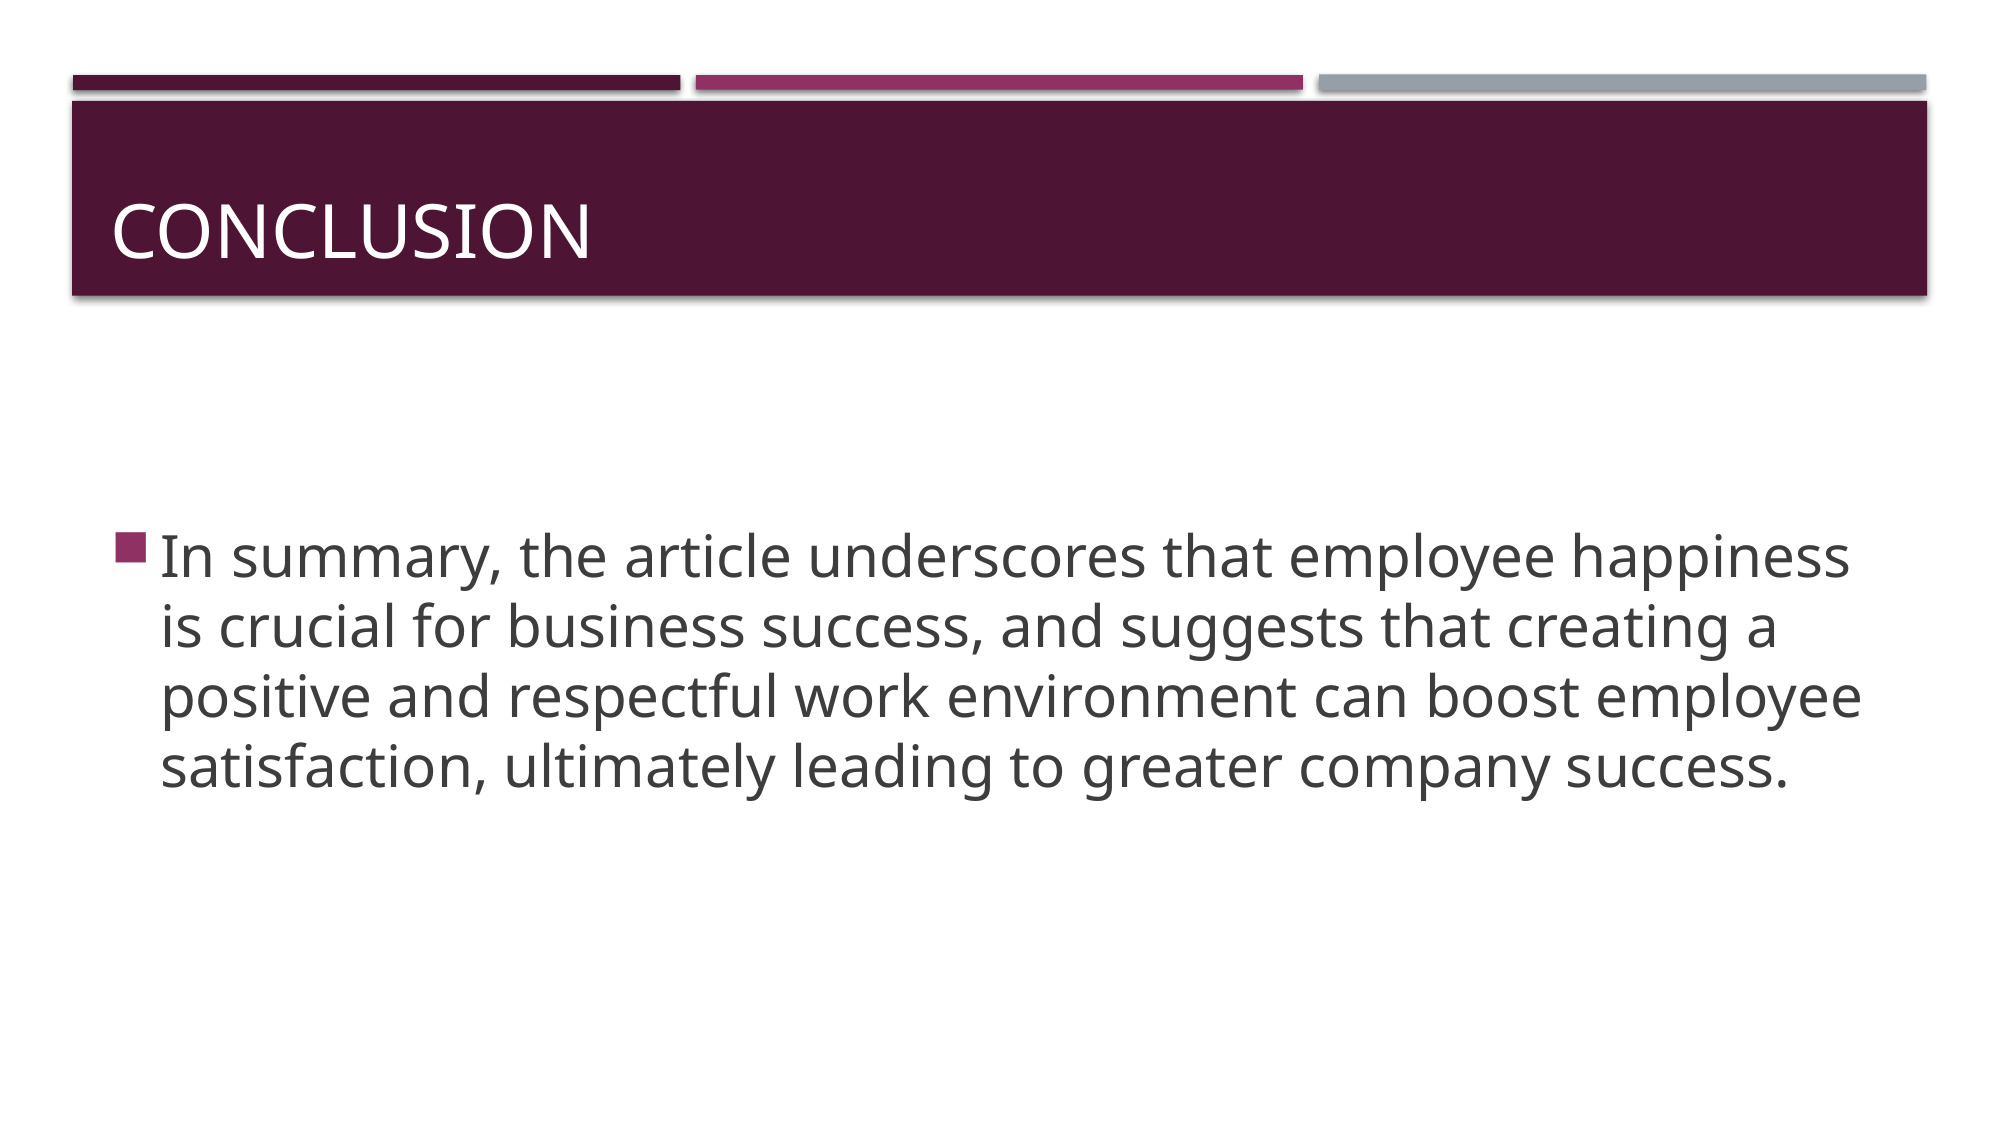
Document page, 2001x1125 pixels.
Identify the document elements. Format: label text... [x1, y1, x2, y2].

list In summary, the article underscores that employee happiness is crucial for business success, and suggests that creating a positive and respectful work environment can boost employee satisfaction, ultimately leading to greater company success. [95, 357, 1905, 961]
title Conclusion [95, 115, 1905, 282]
